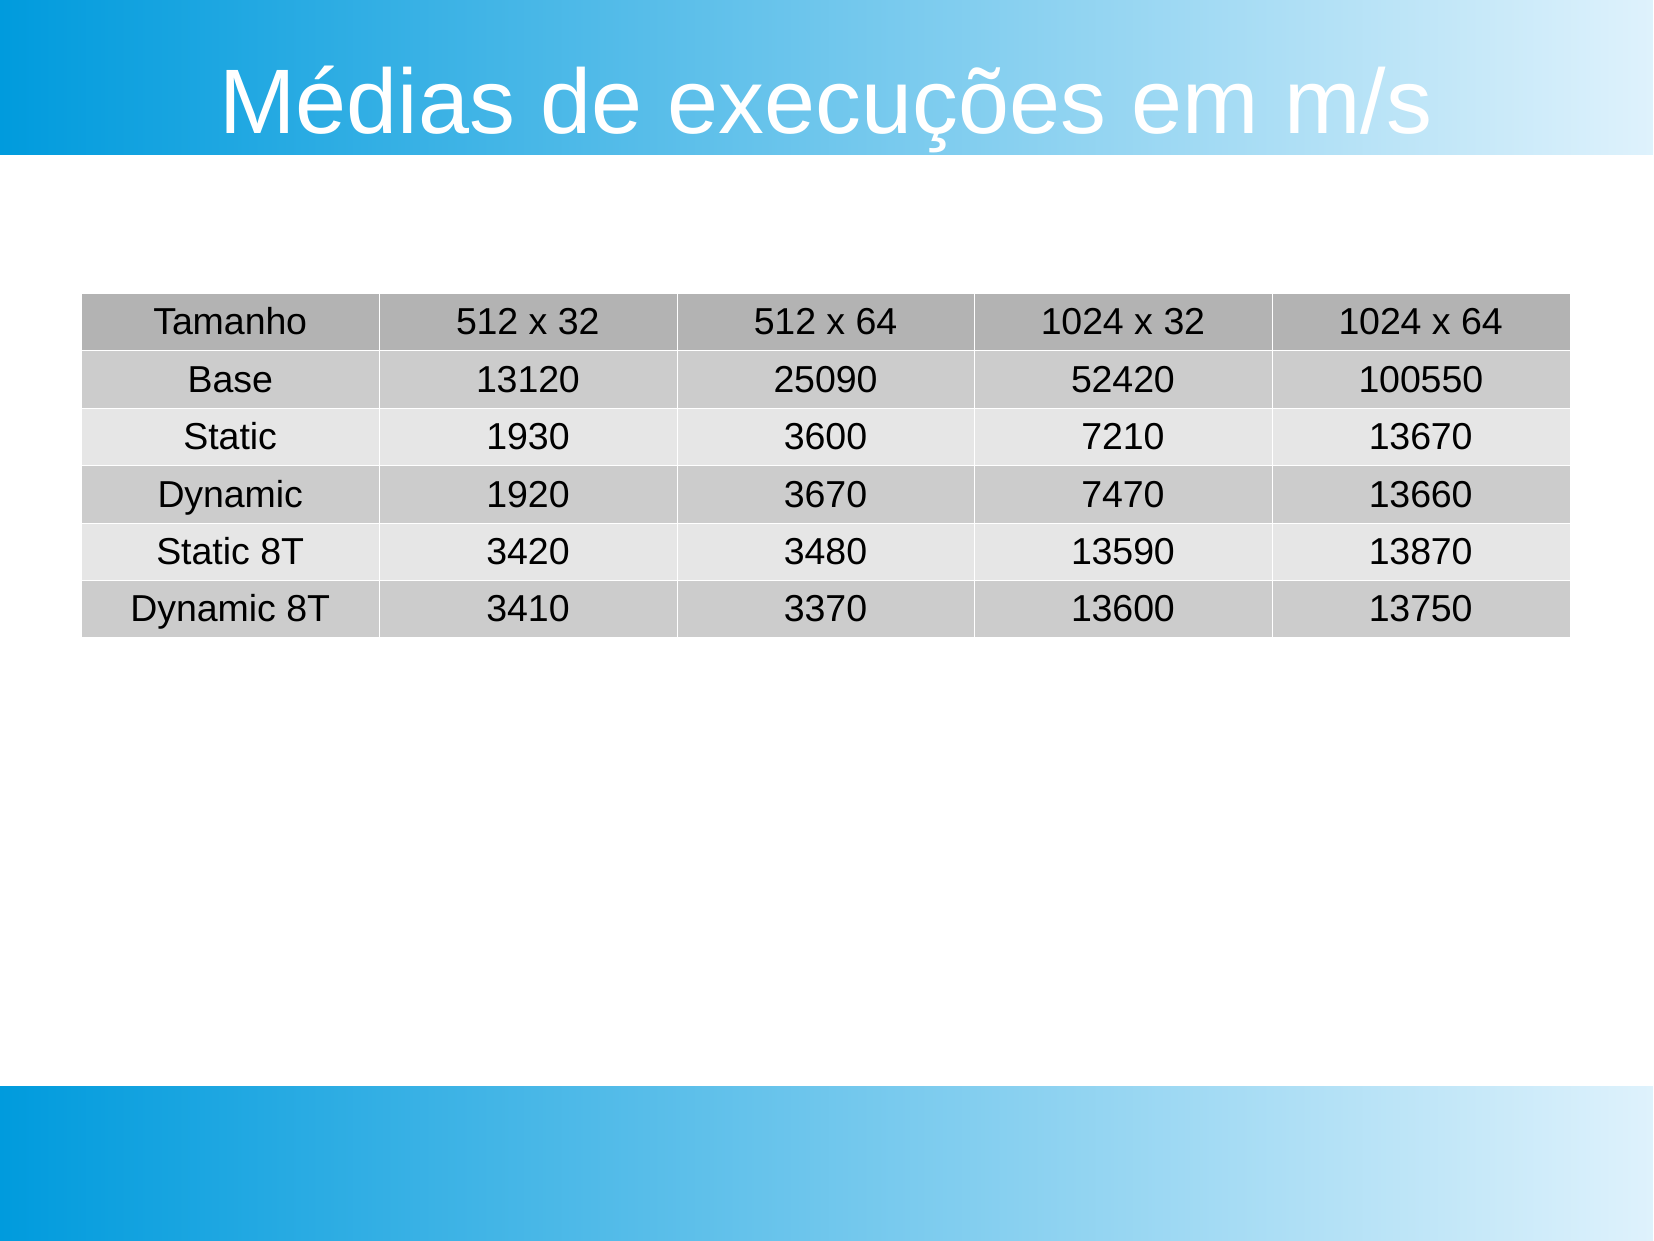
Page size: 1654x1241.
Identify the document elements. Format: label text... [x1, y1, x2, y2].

table_header 512 x 32 [380, 294, 677, 350]
title Médias de execuções em m/s [82, 49, 1571, 155]
table_cell 13660 [1273, 466, 1570, 523]
table_cell 3600 [678, 409, 974, 465]
table_cell 13750 [1273, 581, 1570, 637]
table_cell 1930 [380, 409, 677, 465]
table_cell Static [82, 409, 379, 465]
table_cell 13600 [975, 581, 1272, 637]
table_cell 100550 [1273, 351, 1570, 408]
table_cell 3370 [678, 581, 974, 637]
table_cell 13590 [975, 524, 1272, 580]
table_cell 3480 [678, 524, 974, 580]
table_cell Dynamic [82, 466, 379, 523]
table_cell 7470 [975, 466, 1272, 523]
table_cell Base [82, 351, 379, 408]
table_cell 13870 [1273, 524, 1570, 580]
table_cell 3410 [380, 581, 677, 637]
table_cell 13120 [380, 351, 677, 408]
table_cell 25090 [678, 351, 974, 408]
table_header 512 x 64 [678, 294, 974, 350]
table_cell 3420 [380, 524, 677, 580]
table_cell 52420 [975, 351, 1272, 408]
table_cell 3670 [678, 466, 974, 523]
table_header 1024 x 64 [1273, 294, 1570, 350]
table_cell 7210 [975, 409, 1272, 465]
table_cell Static 8T [82, 524, 379, 580]
table_header Tamanho [82, 294, 379, 350]
table_cell 13670 [1273, 409, 1570, 465]
table_cell Dynamic 8T [82, 581, 379, 637]
table_cell 1920 [380, 466, 677, 523]
table_header 1024 x 32 [975, 294, 1272, 350]
